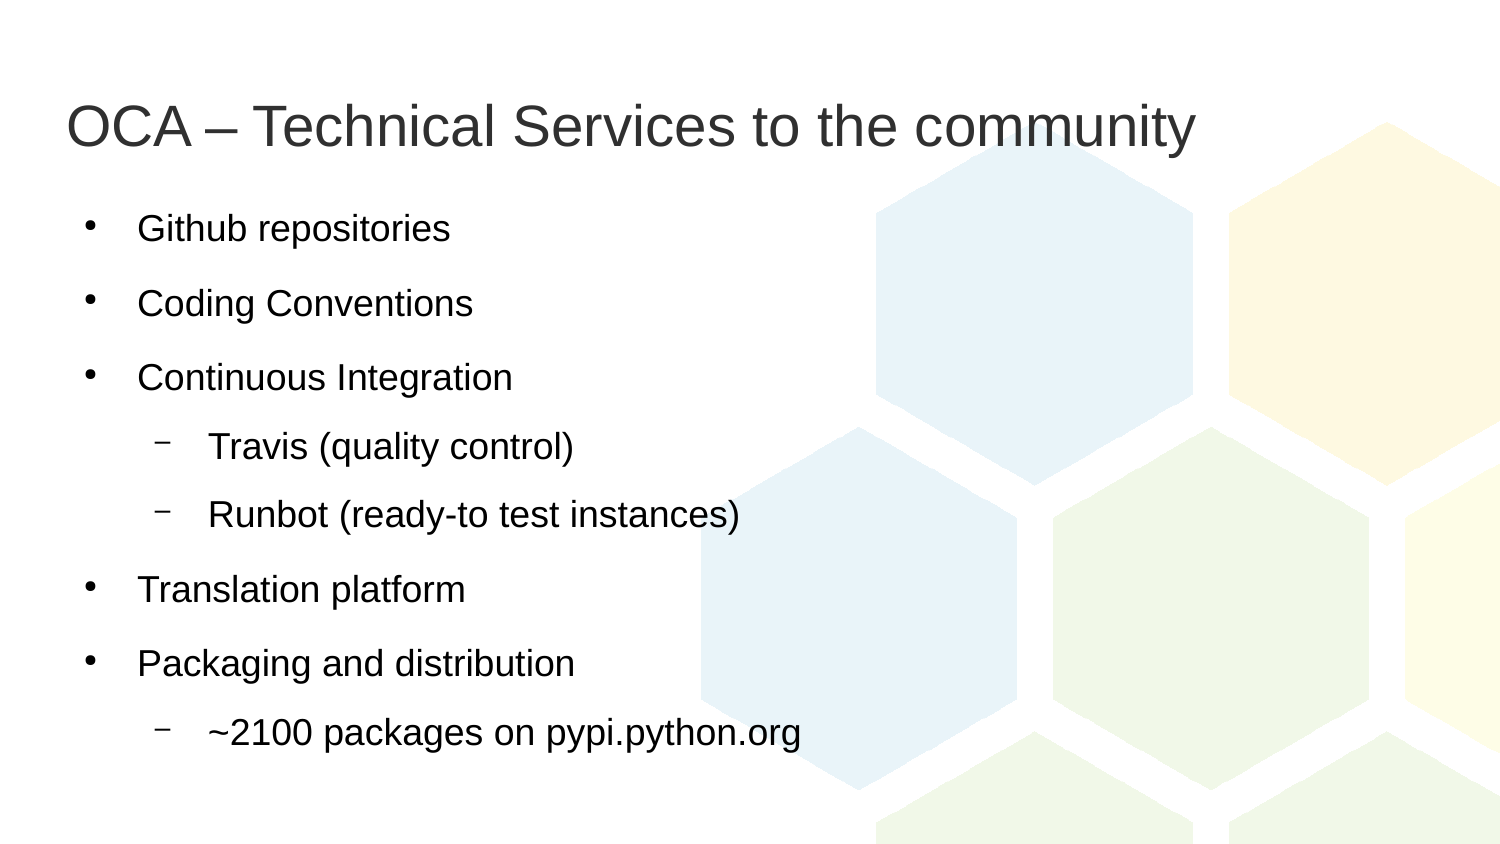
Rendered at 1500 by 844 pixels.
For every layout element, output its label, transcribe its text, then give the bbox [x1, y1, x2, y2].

list Github repositories Coding Conventions Continuous Integration Travis (quality control) Runbot (ready-to test instances) Translation platform Packaging and distribution ~2100 packages on pypi.python.org [51, 189, 1411, 763]
title OCA – Technical Services to the community [51, 72, 1449, 167]
picture [0, 0, 1500, 844]
